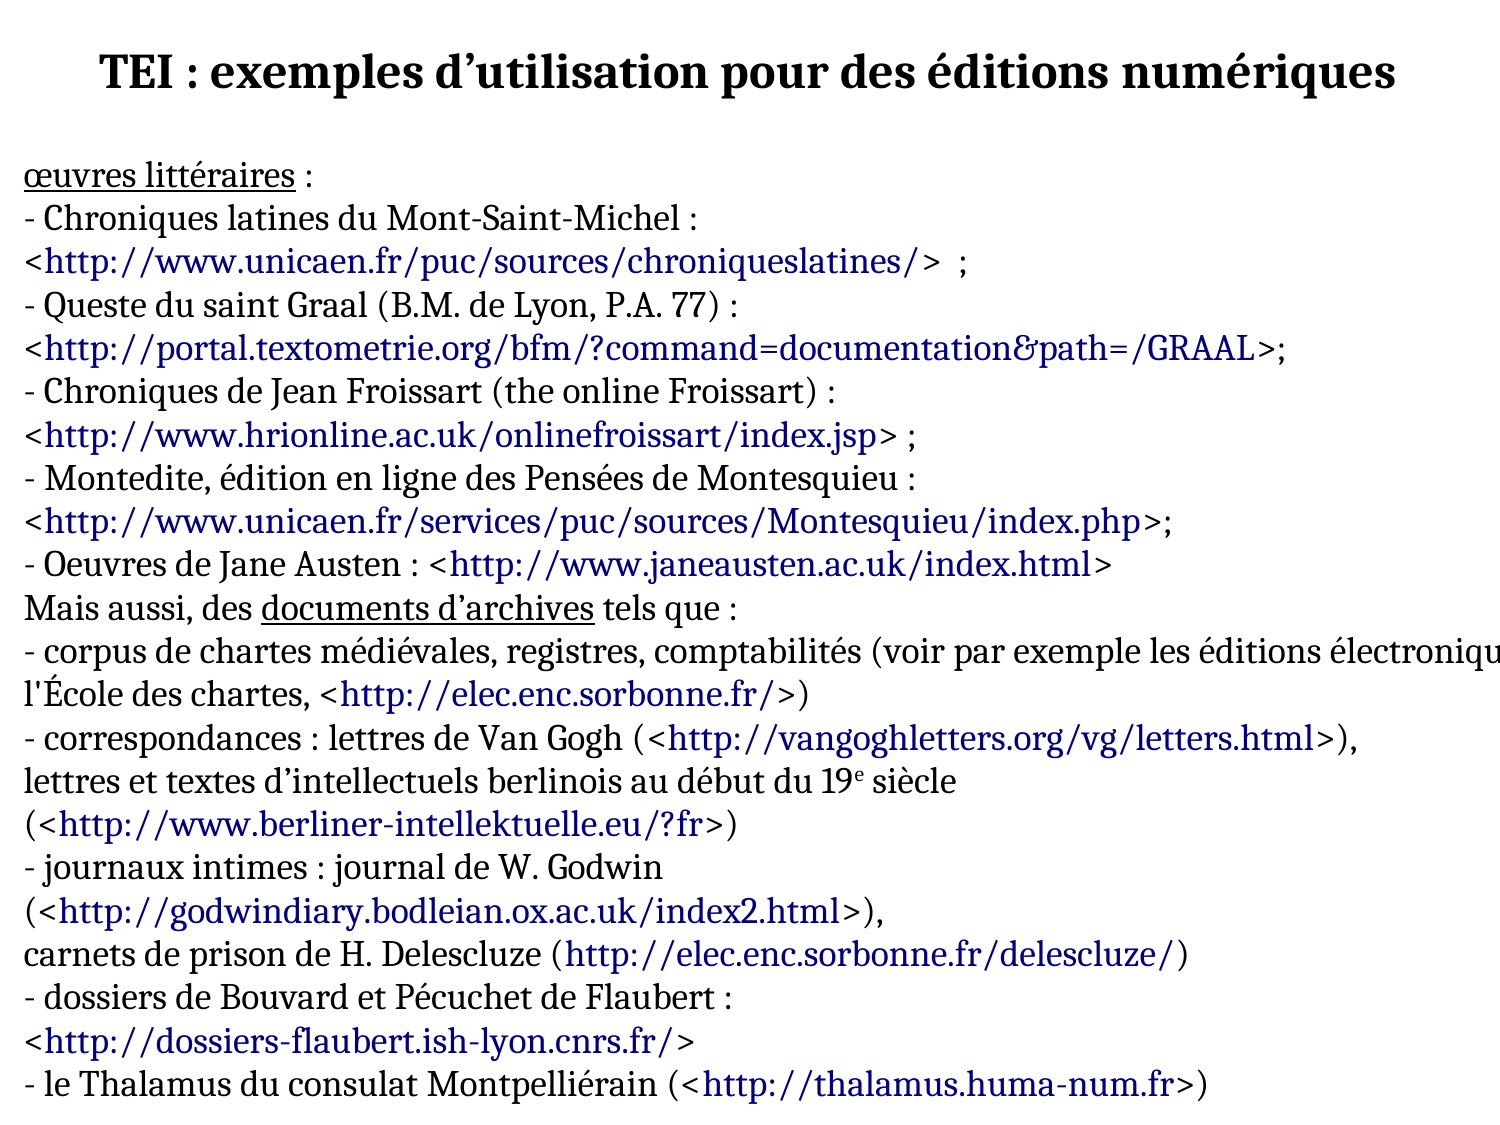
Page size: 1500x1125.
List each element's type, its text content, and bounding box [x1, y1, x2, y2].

title TEI : exemples d’utilisation pour des éditions numériques [4, 1, 1493, 144]
list œuvres littéraires : - Chroniques latines du Mont-Saint-Michel : <http://www.unicaen.fr/puc/sources/chroniqueslatines/> ; - Queste du saint Graal (B.M. de Lyon, P.A. 77) : <http://portal.textometrie.org/bfm/?command=documentation&path=/GRAAL>; - Chroniques de Jean Froissart (the online Froissart) : <http://www.hrionline.ac.uk/onlinefroissart/index.jsp> ; - Montedite, édition en ligne des Pensées de Montesquieu : <http://www.unicaen.fr/services/puc/sources/Montesquieu/index.php>; - Oeuvres de Jane Austen : <http://www.janeausten.ac.uk/index.html> Mais aussi, des documents d’archives tels que : - corpus de chartes médiévales, registres, comptabilités (voir par exemple les éditions électroniques de l'École des chartes, <http://elec.enc.sorbonne.fr/>) - correspondances : lettres de Van Gogh (<http://vangoghletters.org/vg/letters.html>), lettres et textes d’intellectuels berlinois au début du 19e siècle (<http://www.berliner-intellektuelle.eu/?fr>) - journaux intimes : journal de W. Godwin (<http://godwindiary.bodleian.ox.ac.uk/index2.html>), carnets de prison de H. Delescluze (http://elec.enc.sorbonne.fr/delescluze/) - dossiers de Bouvard et Pécuchet de Flaubert : <http://dossiers-flaubert.ish-lyon.cnrs.fr/> - le Thalamus du consulat Montpelliérain (<http://thalamus.huma-num.fr>) [23, 153, 1500, 1125]
